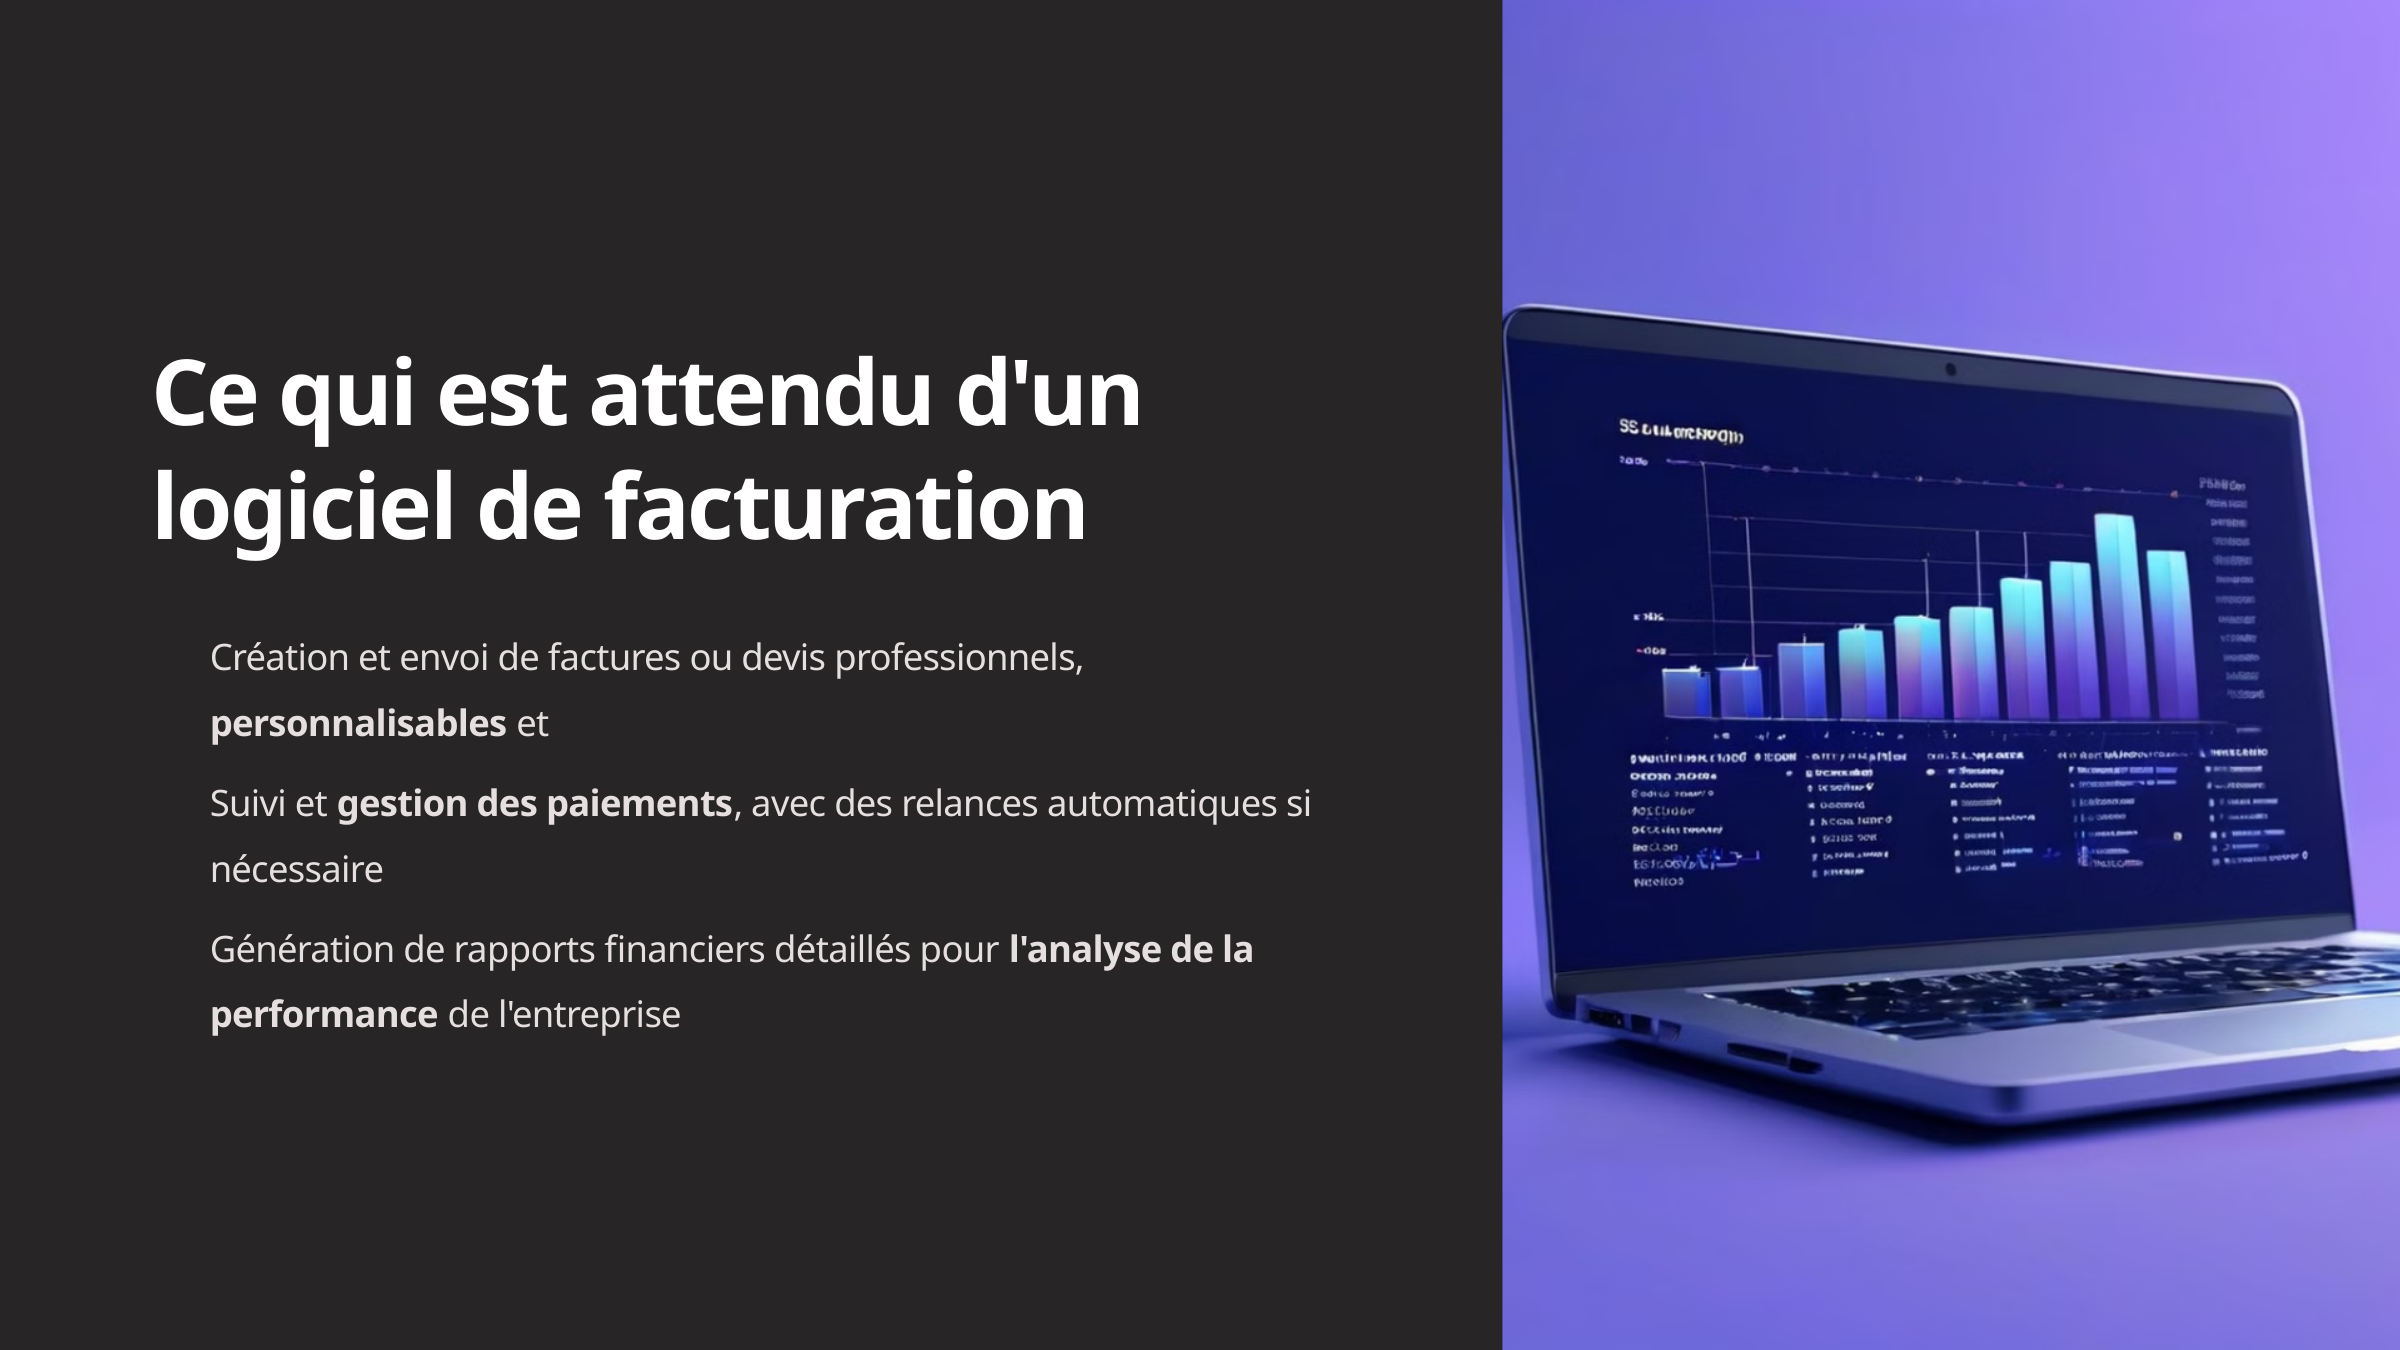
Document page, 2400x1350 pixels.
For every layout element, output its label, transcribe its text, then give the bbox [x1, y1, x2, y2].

text_box [0, 0, 1501, 1350]
text_box Création et envoi de factures ou devis professionnels, personnalisables et [194, 604, 1364, 737]
picture [1501, 0, 2400, 1350]
text_box Suivi et gestion des paiements, avec des relances automatiques si nécessaire [194, 750, 1364, 882]
text_box Génération de rapports financiers détaillés pour l'analyse de la performance de l'entreprise [194, 896, 1364, 1028]
text_box Ce qui est attendu d'un logiciel de facturation [136, 322, 1364, 551]
